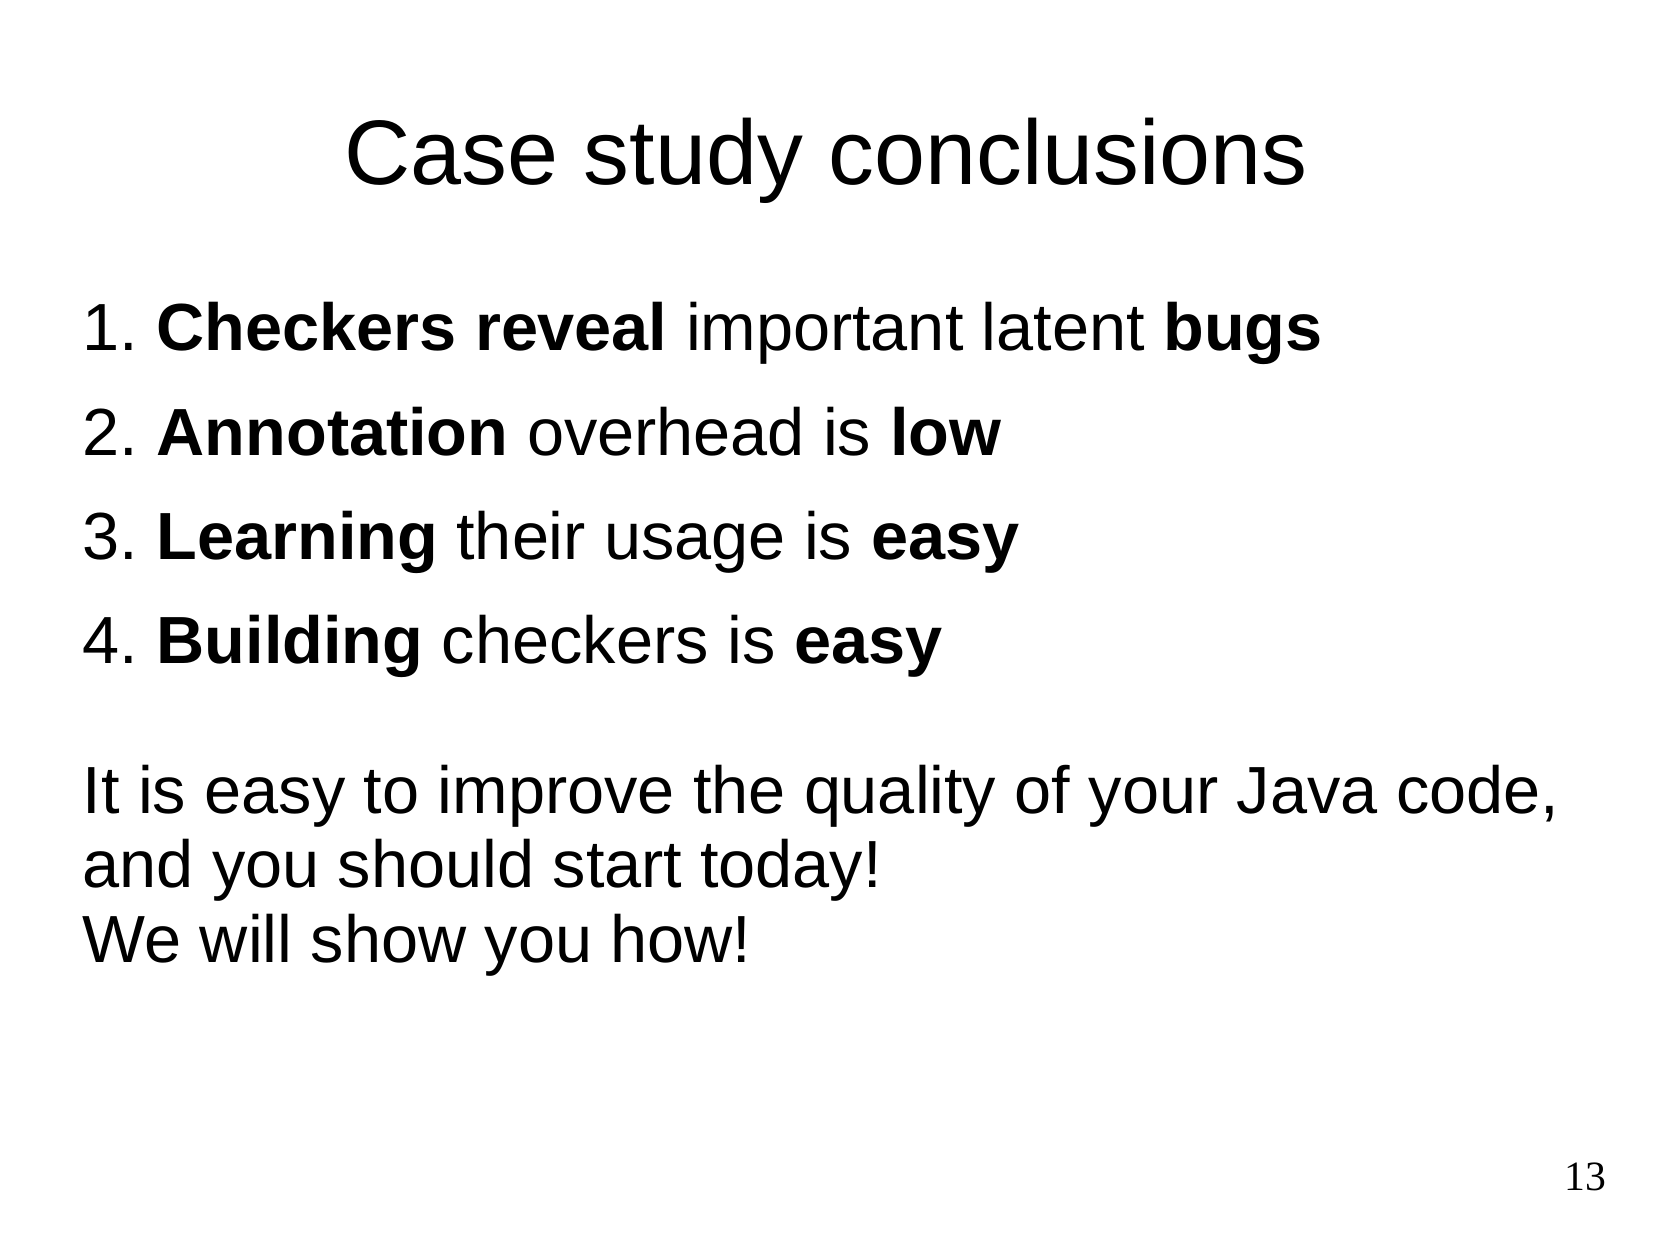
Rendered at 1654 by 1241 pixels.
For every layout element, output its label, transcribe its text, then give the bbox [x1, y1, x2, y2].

title Case study conclusions [82, 49, 1571, 257]
list Checkers reveal important latent bugs Annotation overhead is low Learning their usage is easy Building checkers is easy It is easy to improve the quality of your Java code, and you should start today! We will show you how! [82, 290, 1571, 1094]
